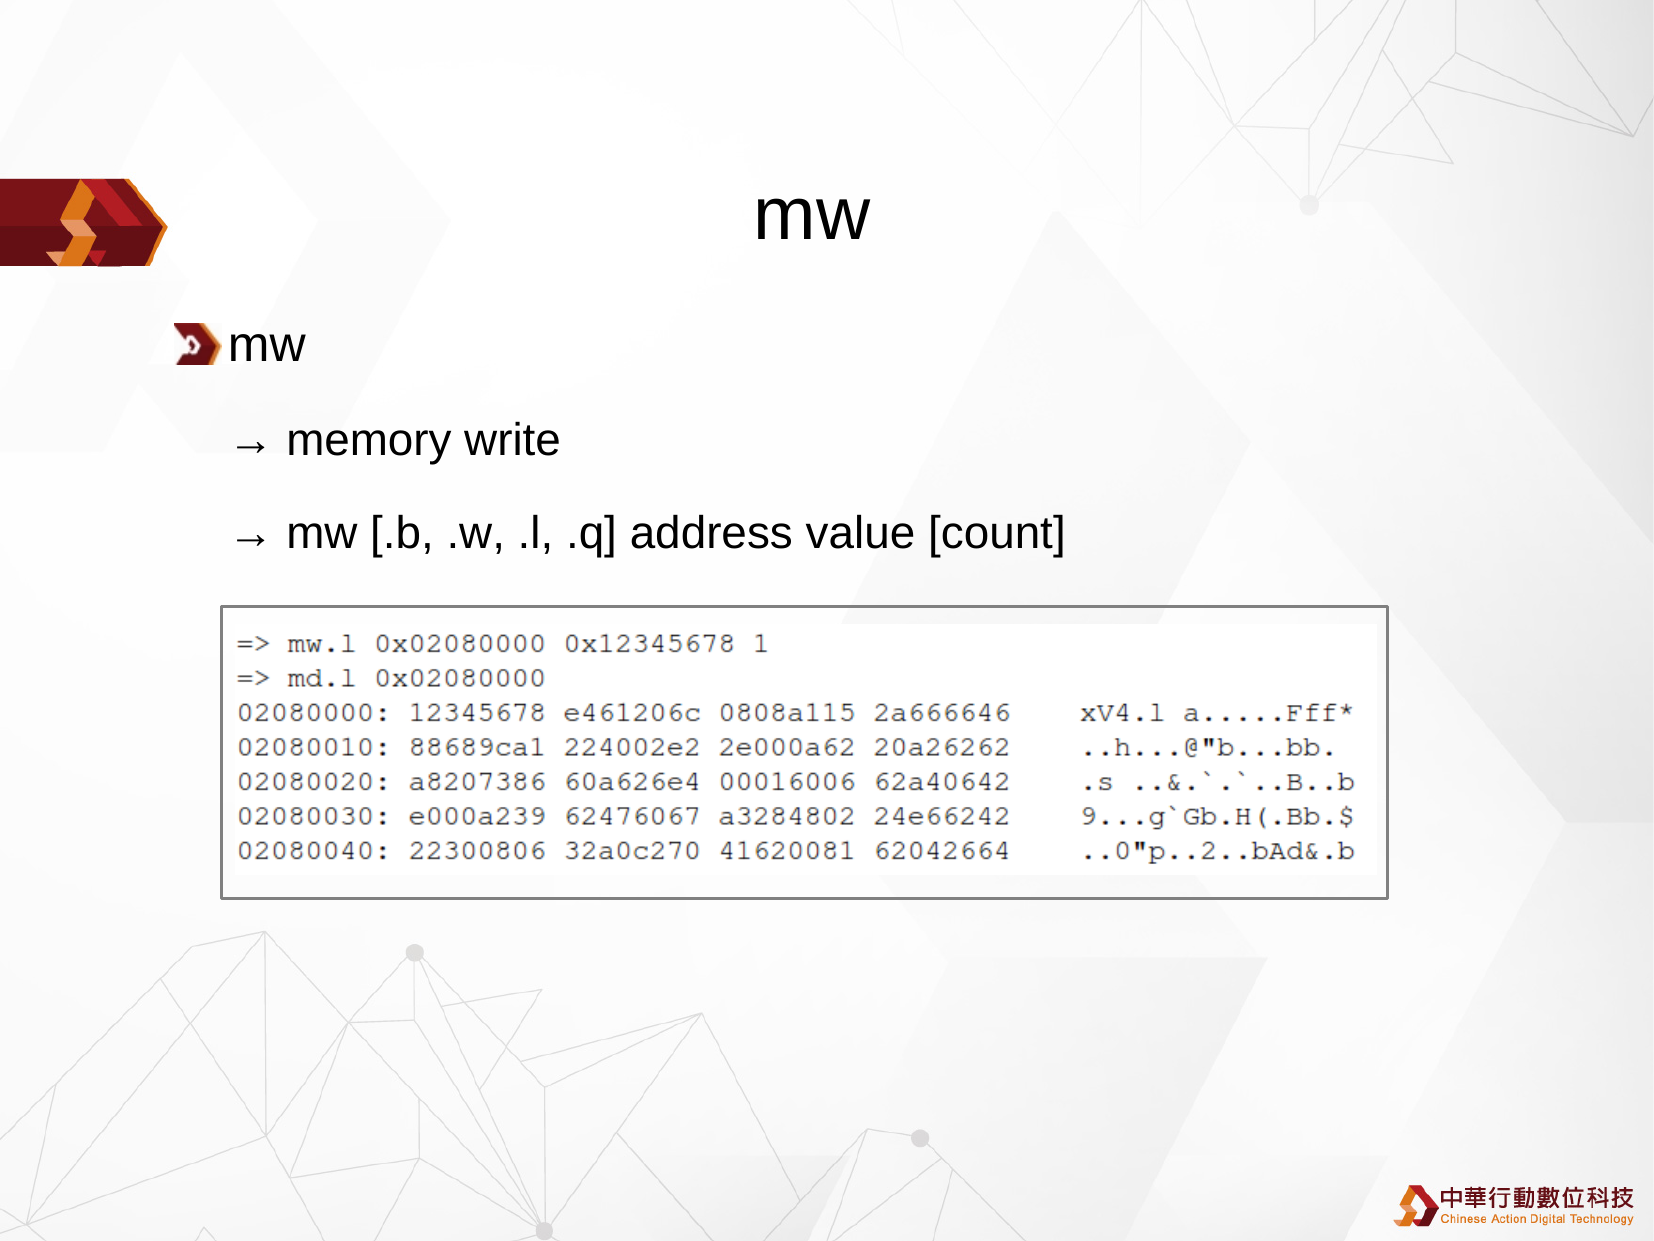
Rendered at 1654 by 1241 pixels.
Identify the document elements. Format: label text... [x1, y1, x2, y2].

picture [0, 0, 1654, 1241]
list mw → memory write → mw [.b, .w, .l, .q] address value [count] [118, 316, 1471, 1036]
title mw [118, 129, 1506, 298]
